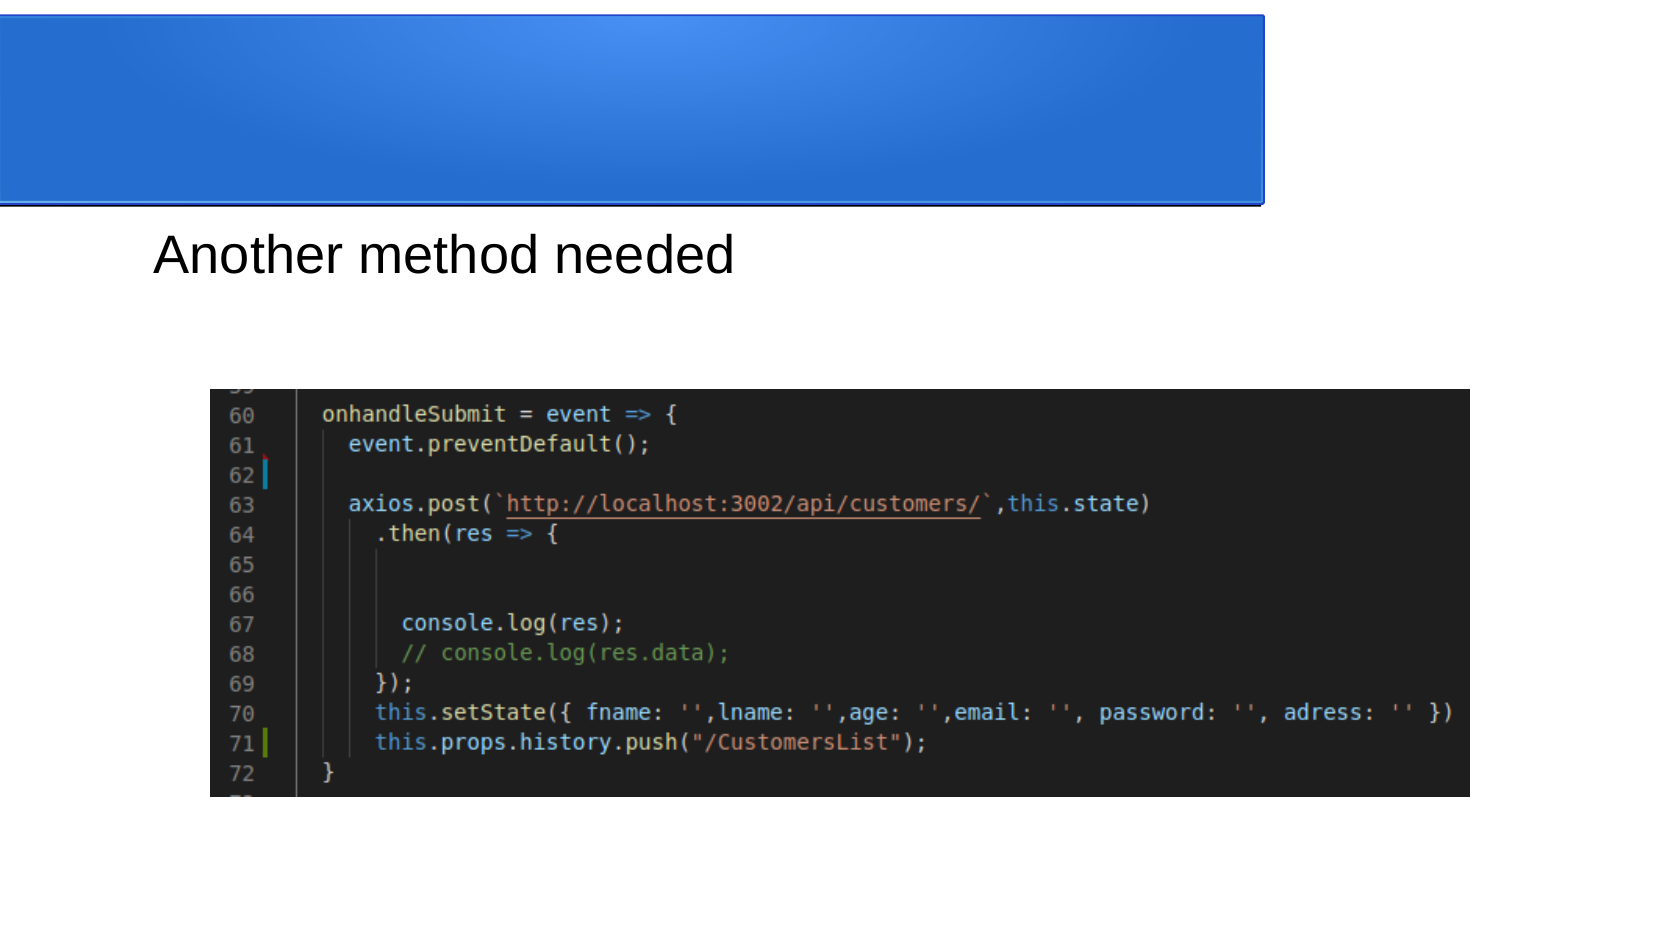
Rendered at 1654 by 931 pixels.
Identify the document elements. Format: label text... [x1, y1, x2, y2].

list Another method needed [82, 224, 1571, 764]
picture [210, 389, 1470, 797]
